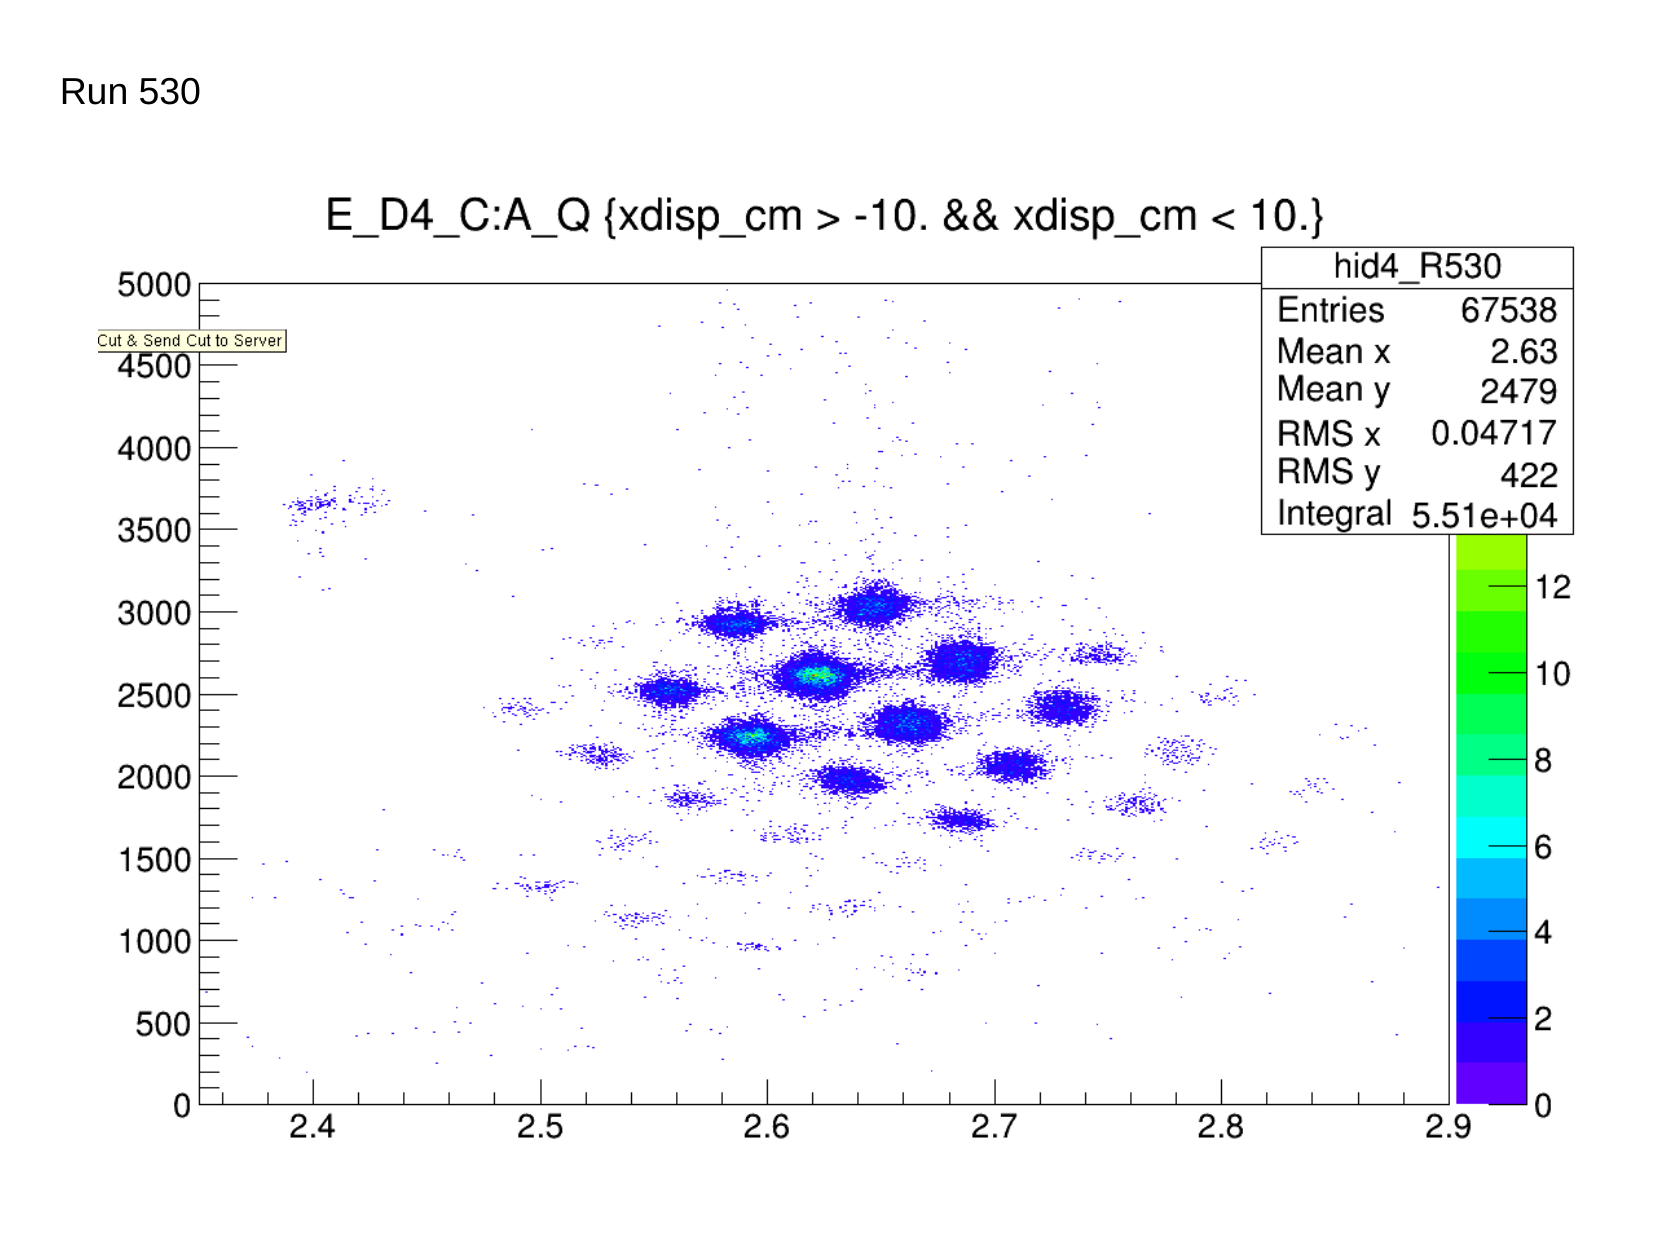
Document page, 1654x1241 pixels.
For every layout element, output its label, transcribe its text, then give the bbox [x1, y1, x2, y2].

picture [98, 186, 1591, 1171]
text_box Run 530 [45, 63, 216, 121]
